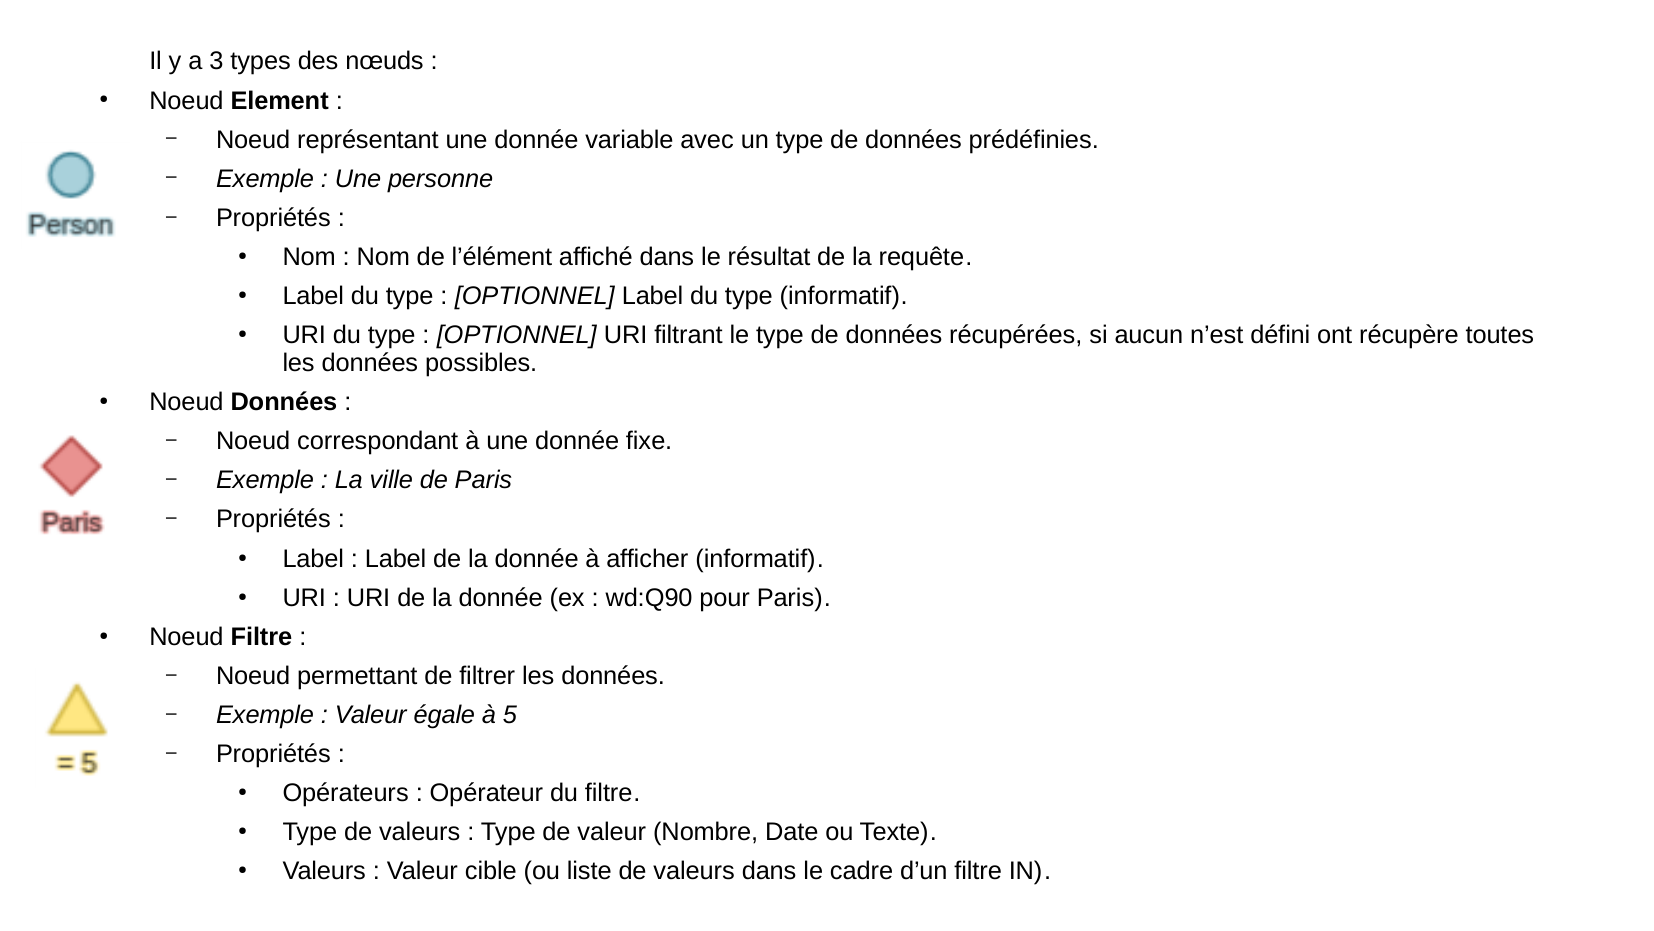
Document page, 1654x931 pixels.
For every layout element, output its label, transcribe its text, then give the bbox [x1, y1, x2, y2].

picture [23, 425, 119, 546]
list Il y a 3 types des nœuds : Noeud Element : Noeud représentant une donnée variable avec un type de données prédéfinies. Exemple : Une personne Propriétés : Nom : Nom de l’élément affiché dans le résultat de la requête. Label du type : [OPTIONNEL] Label du type (informatif). URI du type : [OPTIONNEL] URI filtrant le type de données récupérées, si aucun n’est défini ont récupère toutes les données possibles. Noeud Données : Noeud correspondant à une donnée fixe. Exemple : La ville de Paris Propriétés : Label : Label de la donnée à afficher (informatif). URI : URI de la donnée (ex : wd:Q90 pour Paris). Noeud Filtre : Noeud permettant de filtrer les données. Exemple : Valeur égale à 5 Propriétés : Opérateurs : Opérateur du filtre. Type de valeurs : Type de valeur (Nombre, Date ou Texte). Valeurs : Valeur cible (ou liste de valeurs dans le cadre d’un filtre IN). [82, 47, 1571, 886]
picture [20, 141, 130, 249]
picture [34, 668, 120, 788]
